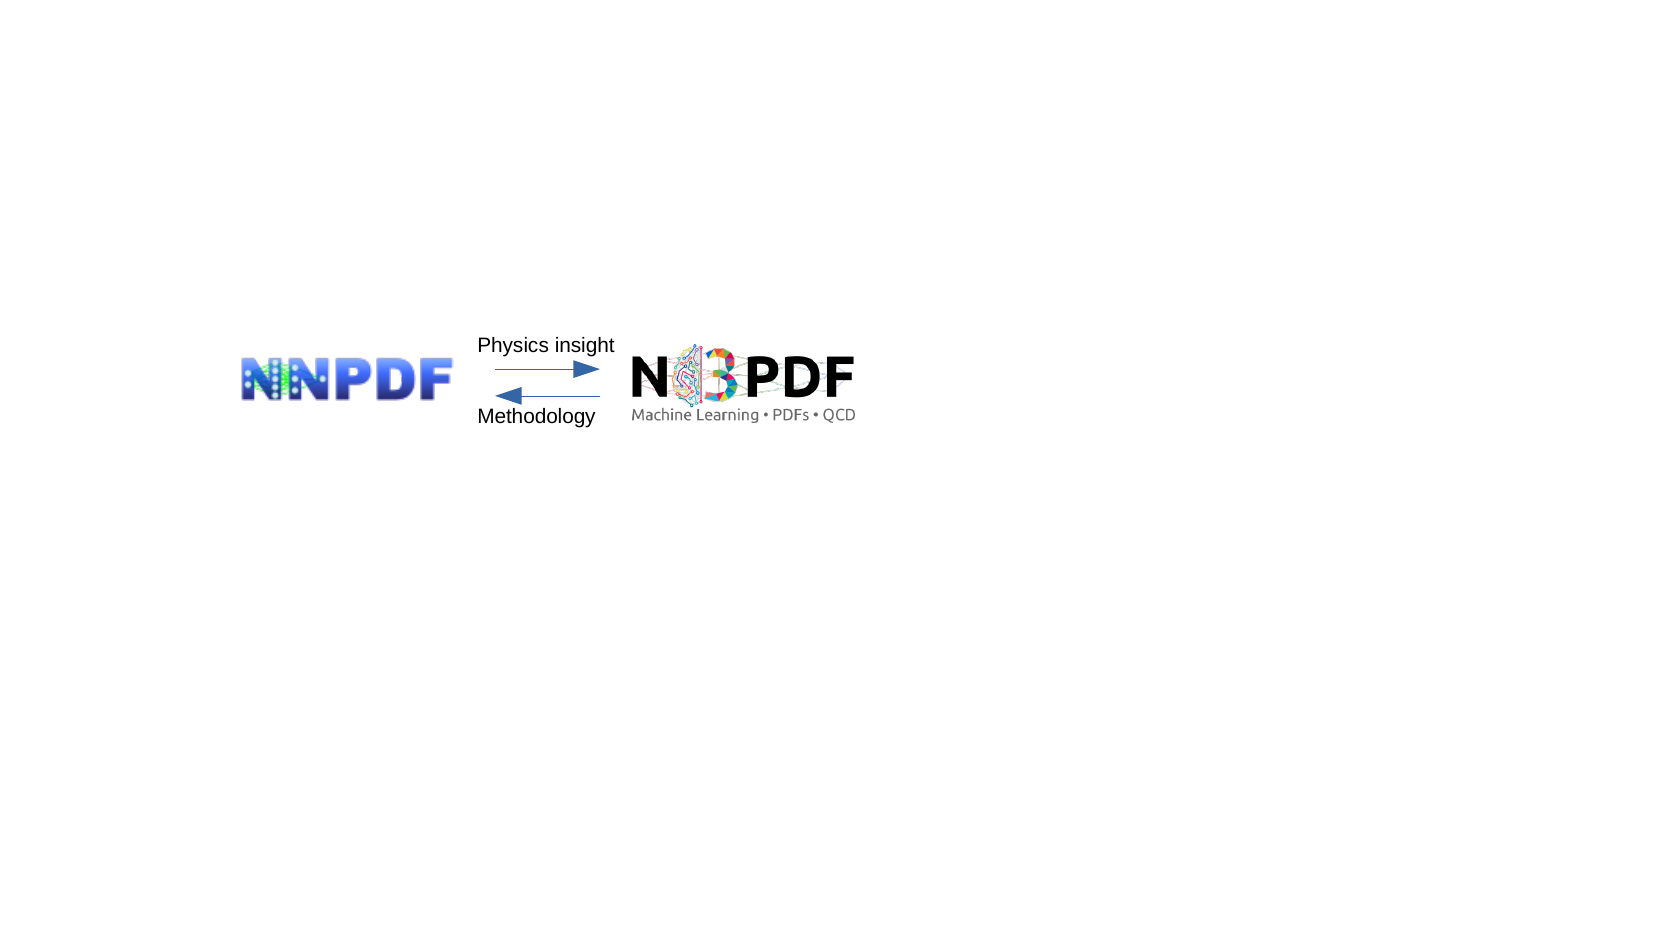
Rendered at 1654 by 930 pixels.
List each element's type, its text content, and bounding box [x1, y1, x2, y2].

text_box Physics insight [462, 326, 913, 365]
text_box Methodology [462, 397, 913, 436]
picture [632, 365, 855, 397]
picture [228, 341, 463, 421]
